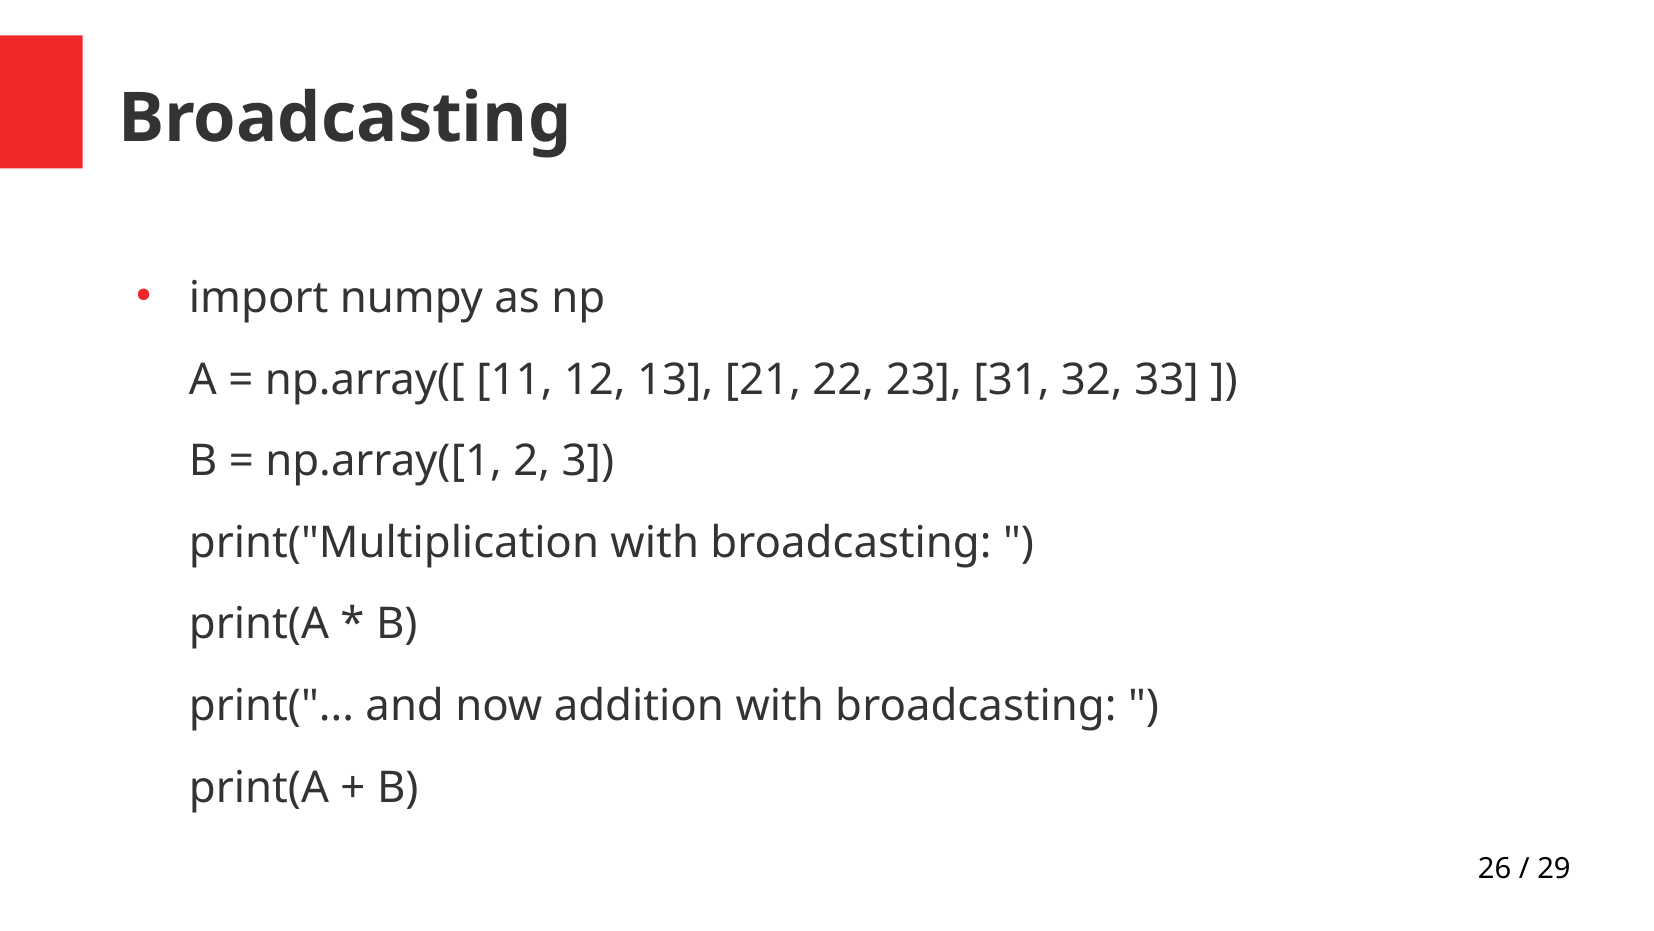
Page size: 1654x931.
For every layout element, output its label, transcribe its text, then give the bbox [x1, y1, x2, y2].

list import numpy as np A = np.array([ [11, 12, 13], [21, 22, 23], [31, 32, 33] ]) B = np.array([1, 2, 3]) print("Multiplication with broadcasting: ") print(A * B) print("... and now addition with broadcasting: ") print(A + B) [118, 265, 1536, 806]
title Broadcasting [118, 37, 1571, 193]
